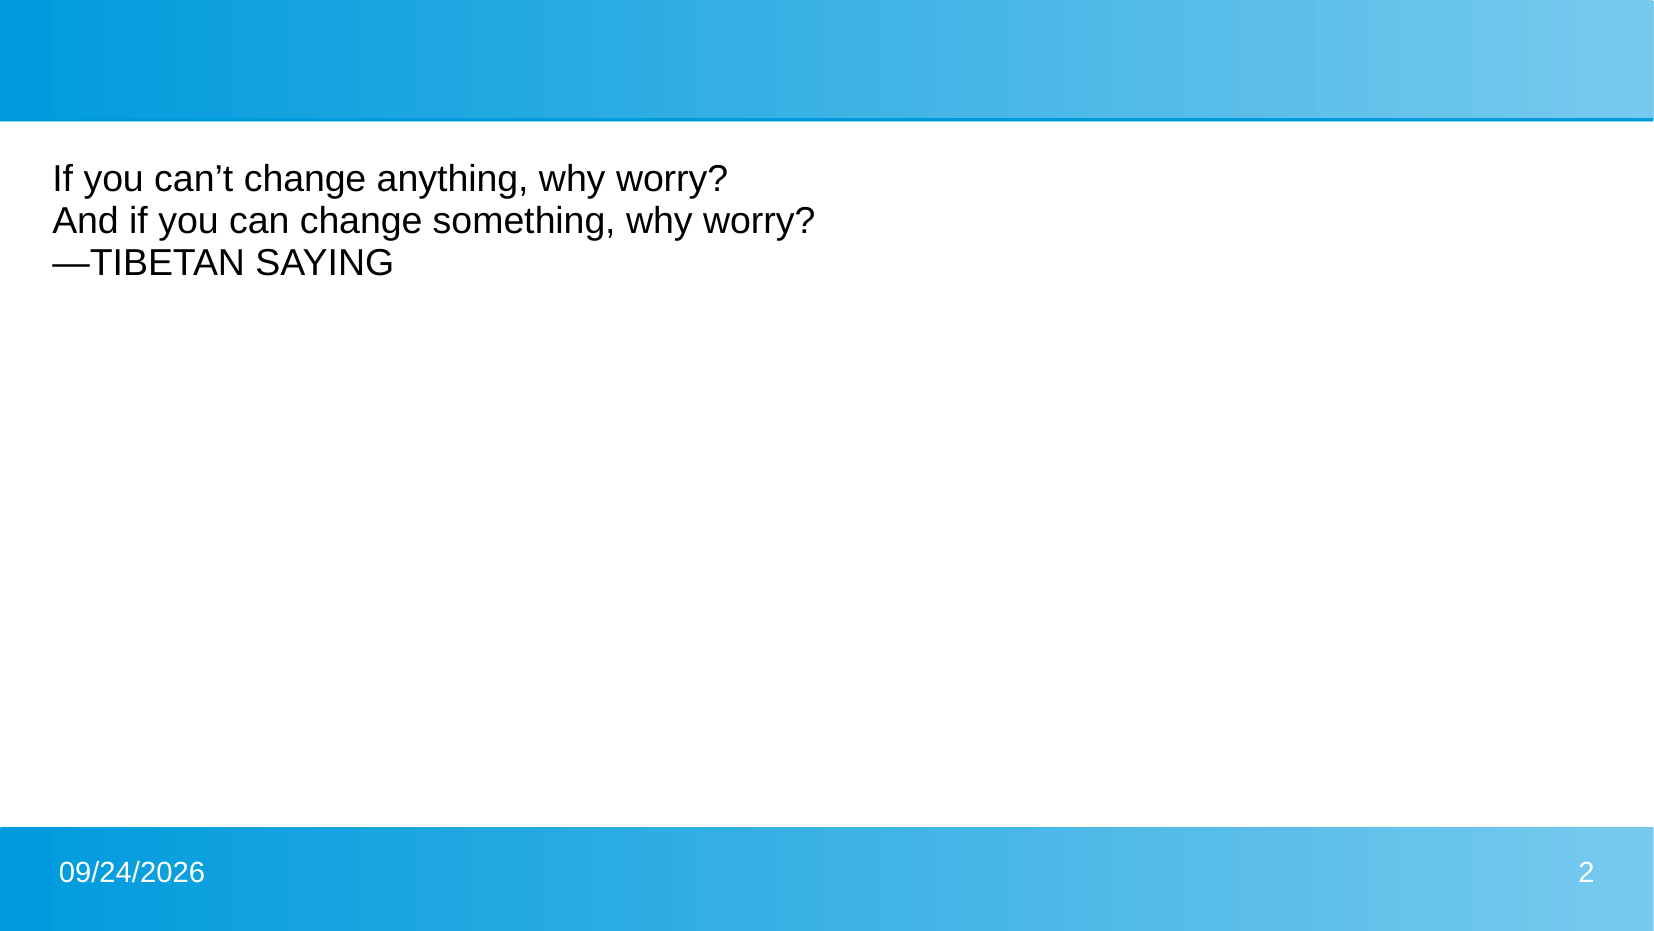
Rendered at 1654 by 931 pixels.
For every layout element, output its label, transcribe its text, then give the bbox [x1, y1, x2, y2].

text_box If you can’t change anything, why worry? And if you can change something, why worry? —TIBETAN SAYING [37, 150, 1388, 563]
